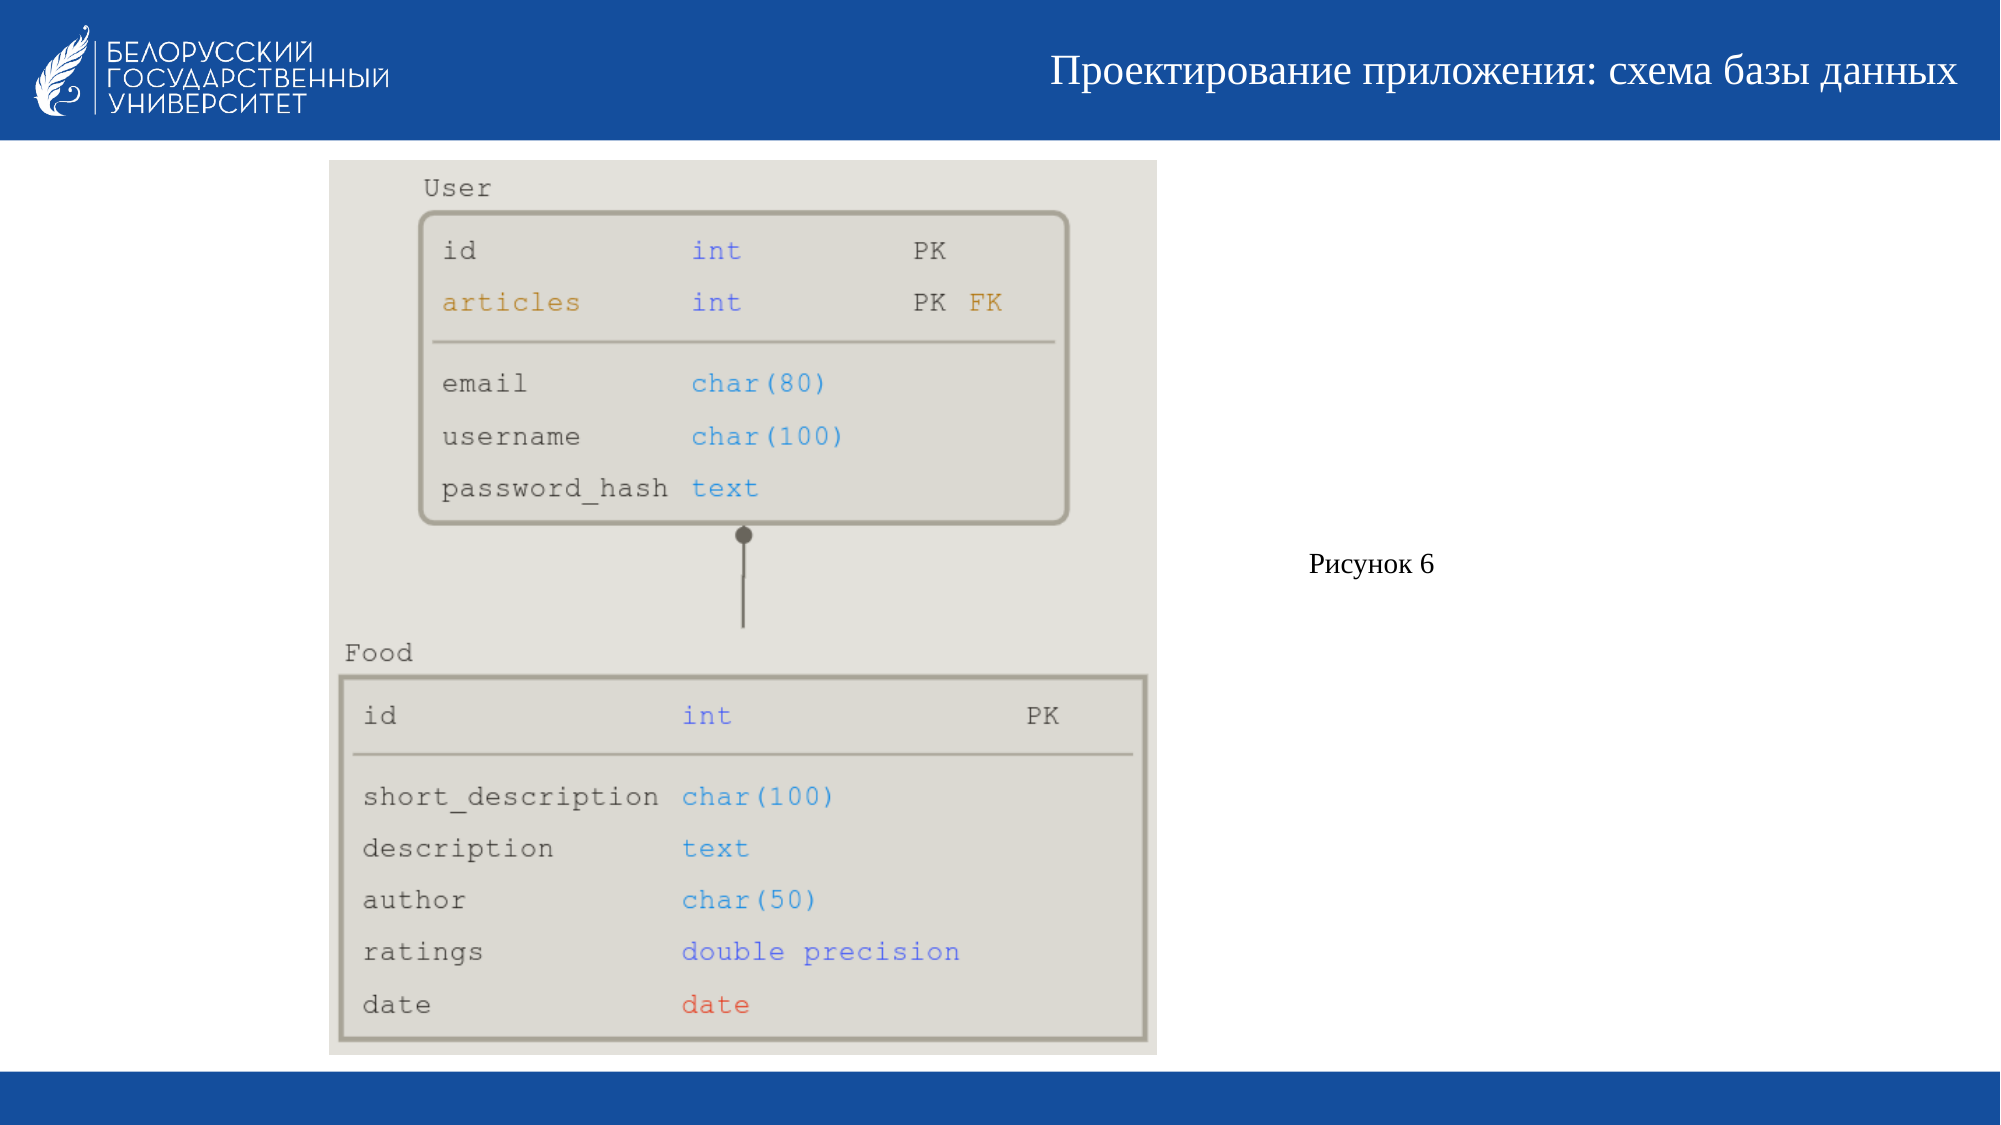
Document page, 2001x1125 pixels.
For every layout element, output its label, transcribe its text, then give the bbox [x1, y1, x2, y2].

title Проектирование приложения: схема базы данных [537, 6, 1975, 134]
picture [33, 25, 388, 116]
picture [329, 160, 1157, 1055]
text_box Рисунок 6 [1293, 529, 1454, 595]
